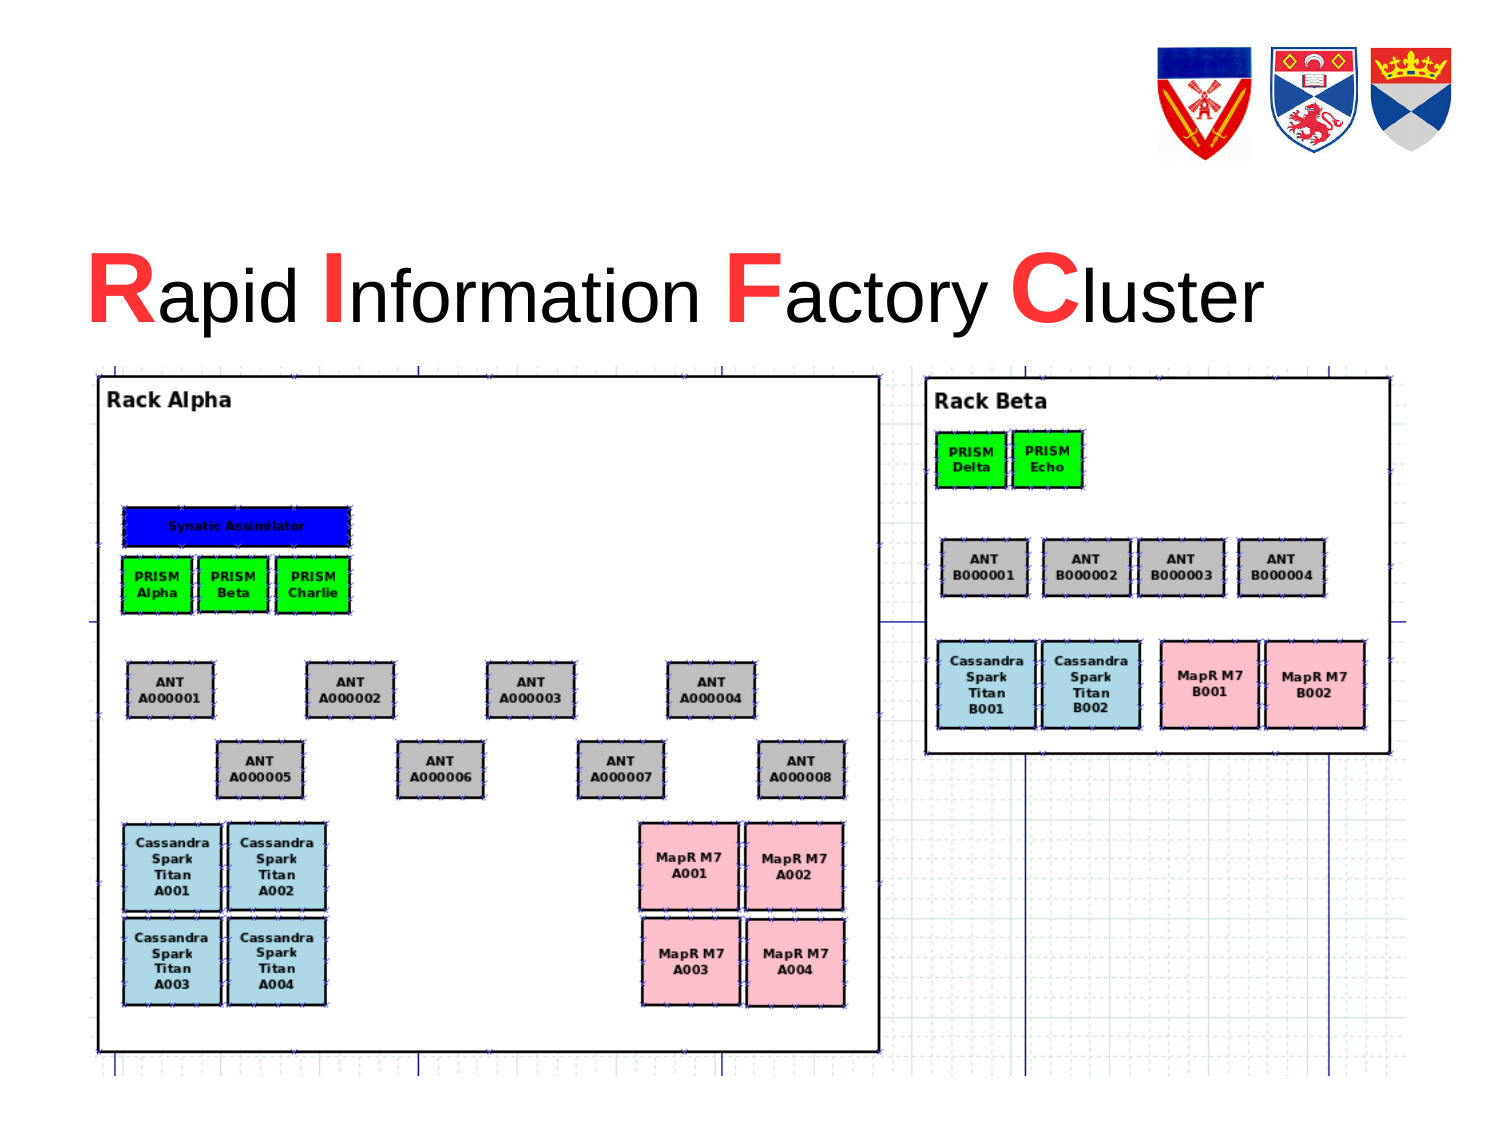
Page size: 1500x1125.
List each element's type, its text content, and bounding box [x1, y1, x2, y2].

picture [1157, 47, 1252, 161]
picture [89, 366, 1406, 1076]
picture [1268, 45, 1465, 154]
text_box Rapid Information Factory Cluster [70, 224, 1418, 355]
